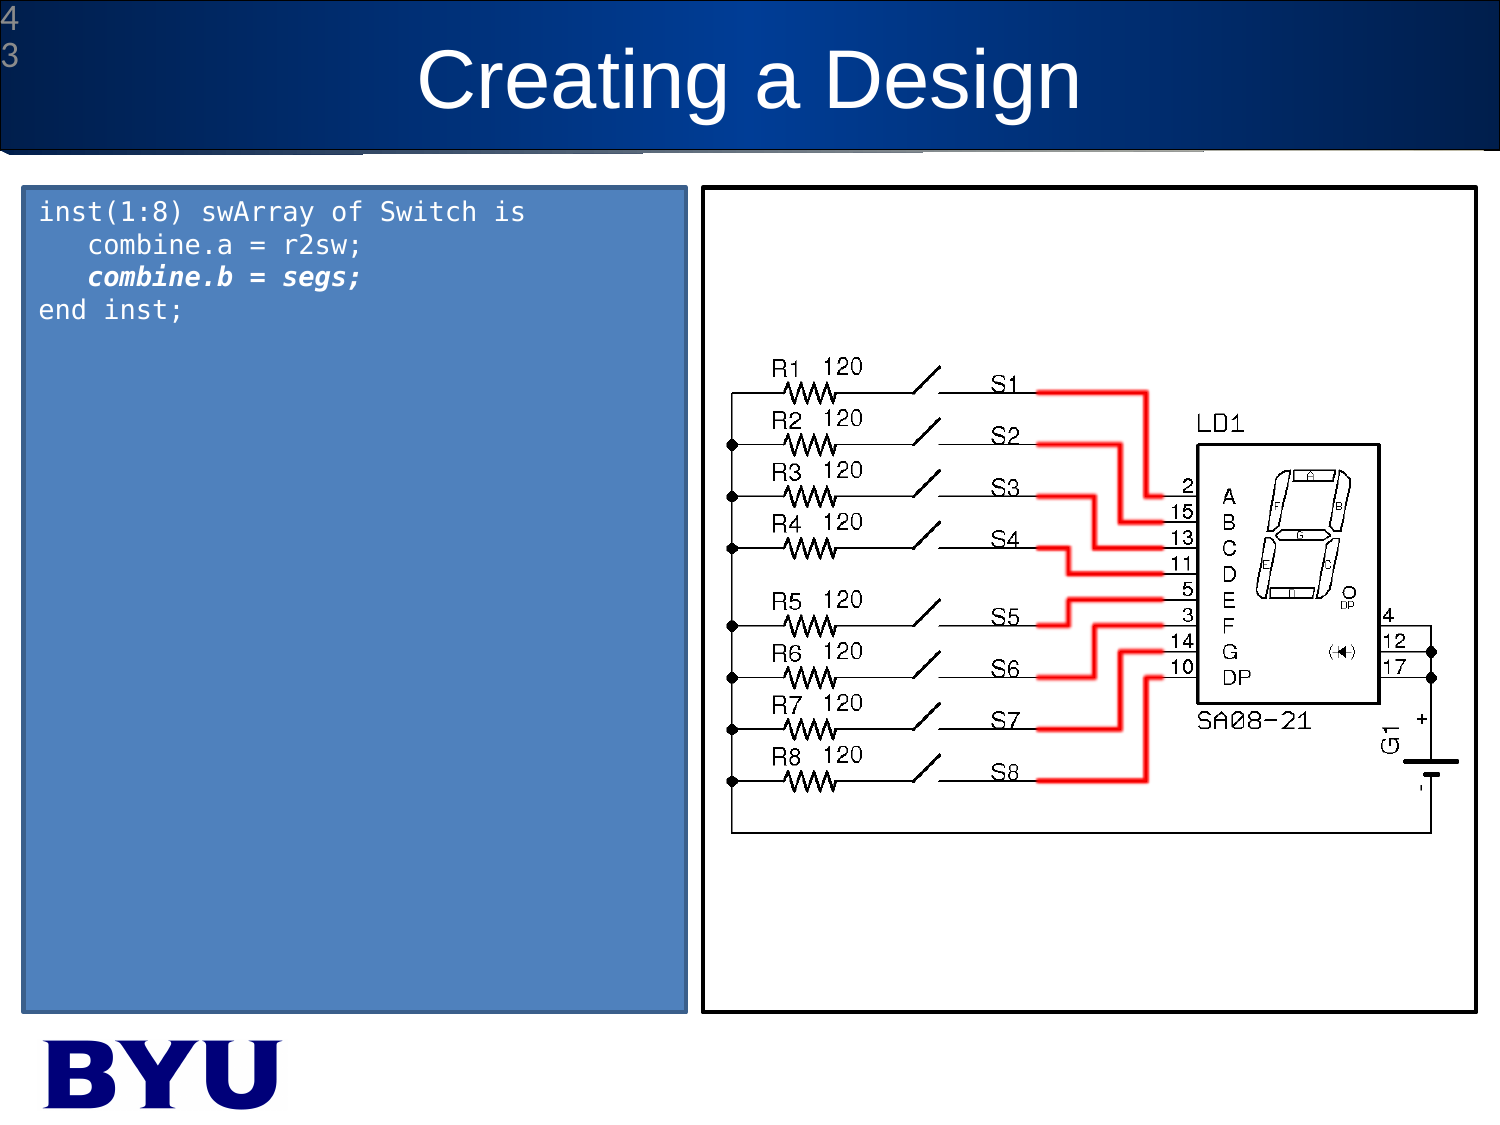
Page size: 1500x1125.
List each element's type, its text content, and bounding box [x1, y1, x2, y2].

title Creating a Design [75, 0, 1425, 150]
text_box [702, 187, 1477, 1013]
text_box inst(1:8) swArray of Switch is combine.a = r2sw; combine.b = segs; end inst; [23, 187, 686, 1013]
picture [37, 1039, 288, 1111]
picture [714, 338, 1471, 853]
